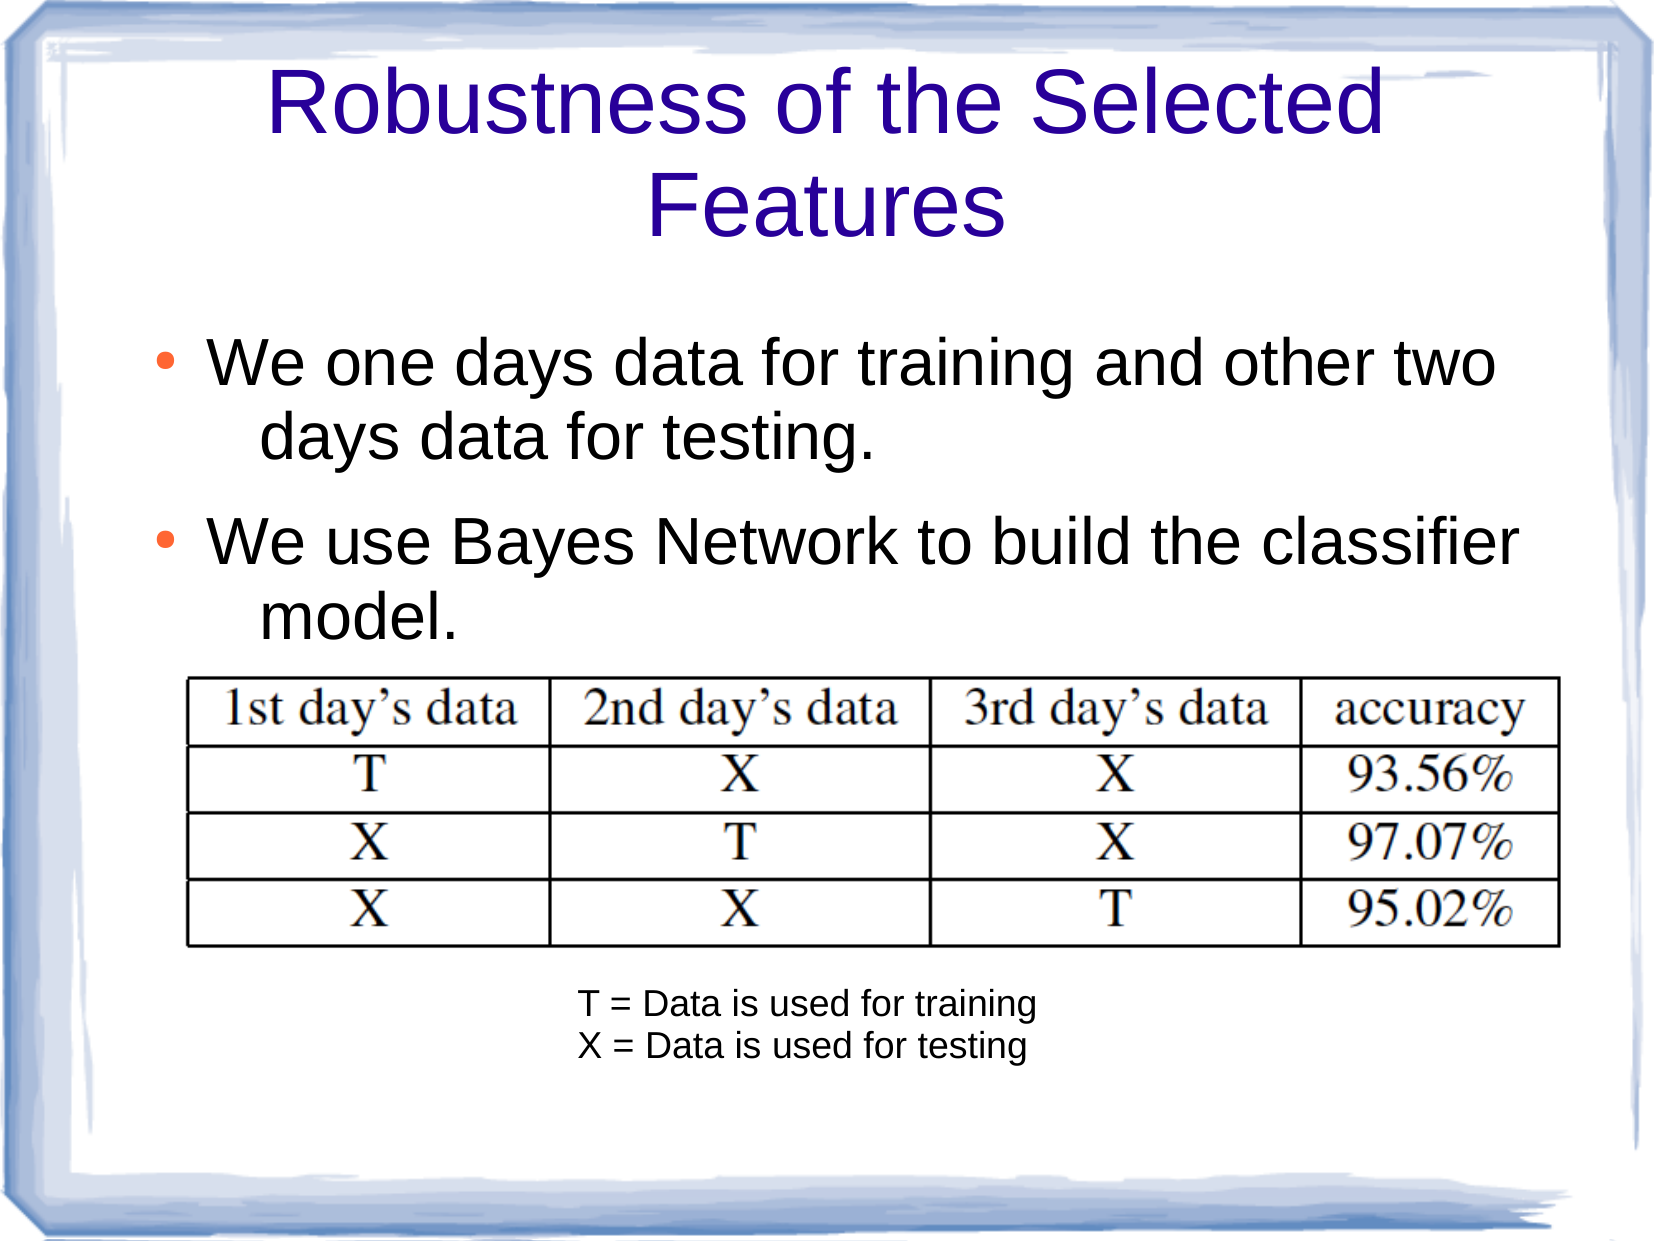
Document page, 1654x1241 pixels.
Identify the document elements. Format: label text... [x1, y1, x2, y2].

picture [0, 0, 1654, 1241]
text_box T = Data is used for training X = Data is used for testing [562, 975, 1088, 1074]
title Robustness of the Selected Features [82, 50, 1571, 256]
list We one days data for training and other two days data for testing. We use Bayes Network to build the classifier model. [118, 324, 1571, 990]
